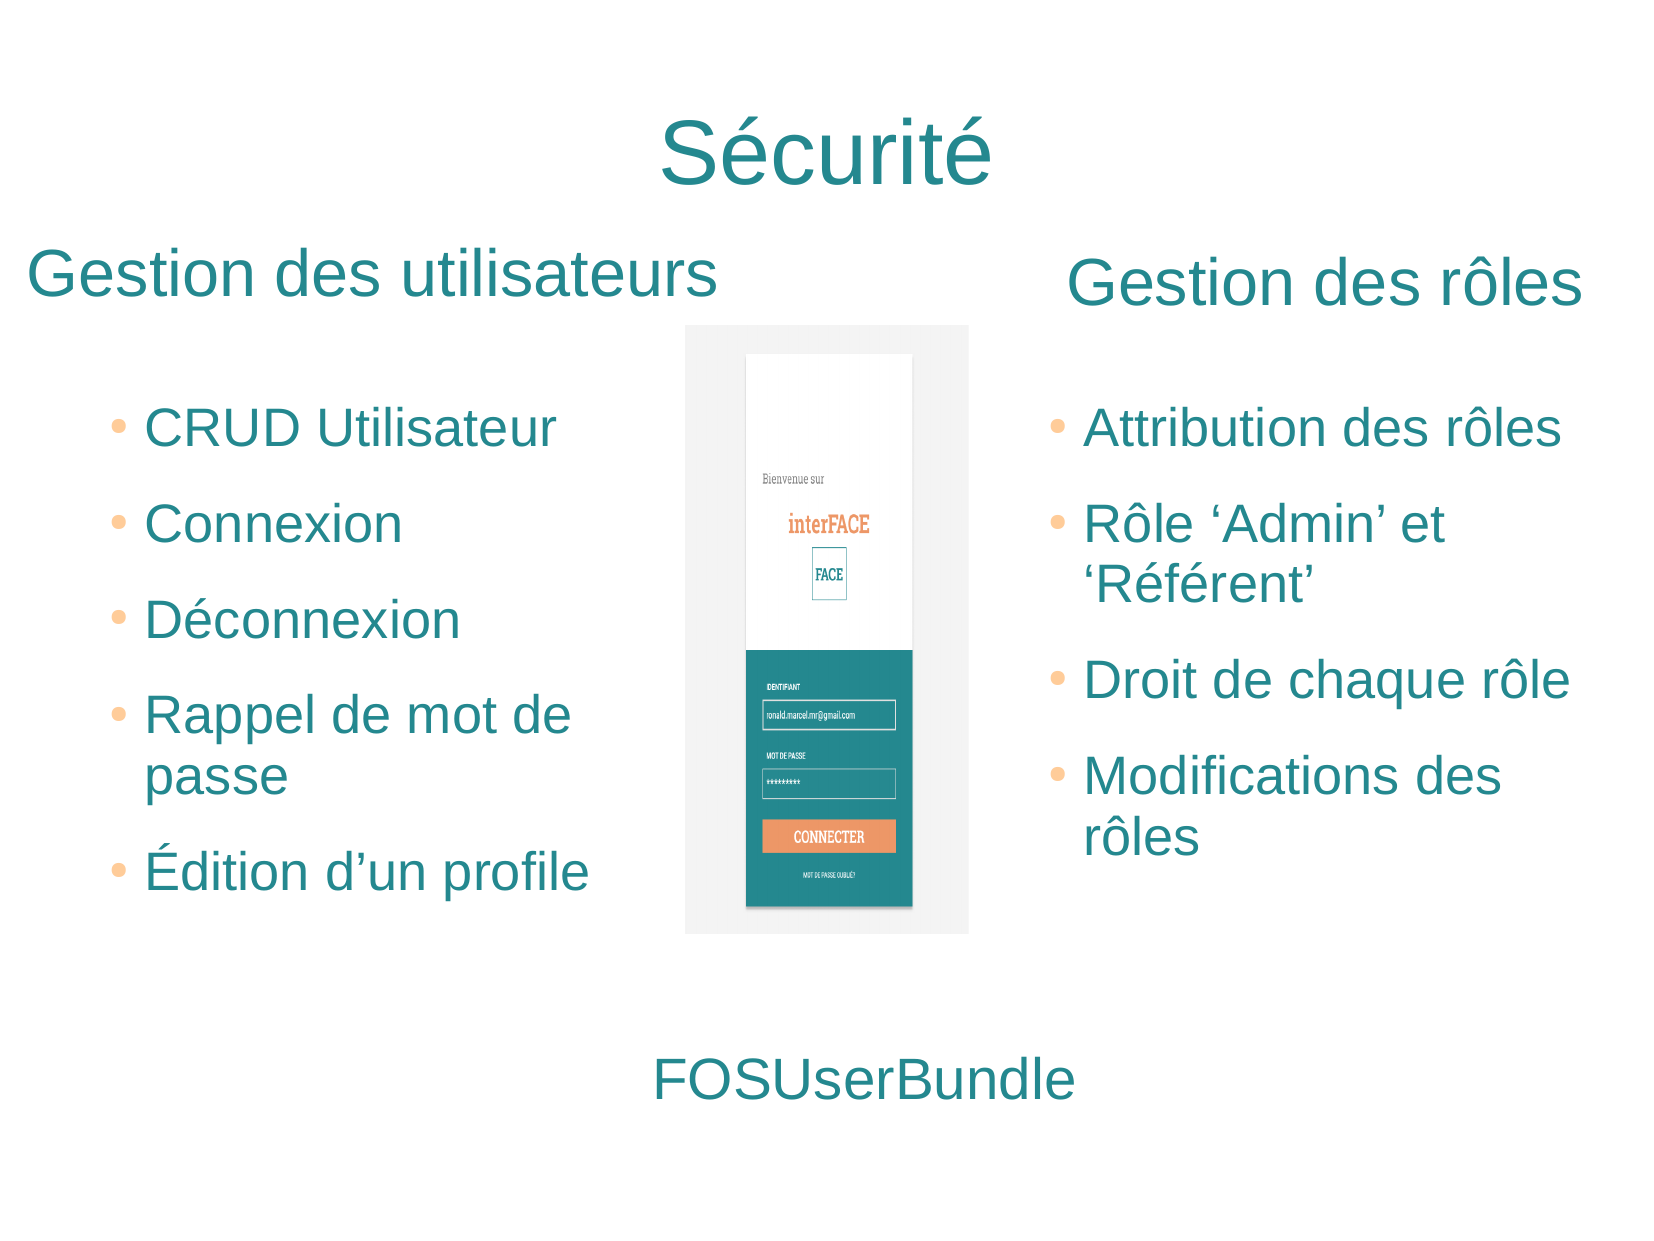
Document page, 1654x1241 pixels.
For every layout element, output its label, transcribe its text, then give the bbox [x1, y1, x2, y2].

picture [685, 325, 969, 934]
text_box Gestion des utilisateurs [11, 229, 745, 311]
text_box Gestion des rôles [1051, 237, 1619, 319]
title Sécurité [82, 49, 1571, 257]
text_box FOSUserBundle [637, 1039, 1099, 1113]
text_box CRUD Utilisateur Connexion Déconnexion Rappel de mot de passe Édition d’un profile [94, 389, 615, 957]
text_box Attribution des rôles Rôle ‘Admin’ et ‘Référent’ Droit de chaque rôle Modifications des rôles [1033, 389, 1613, 967]
